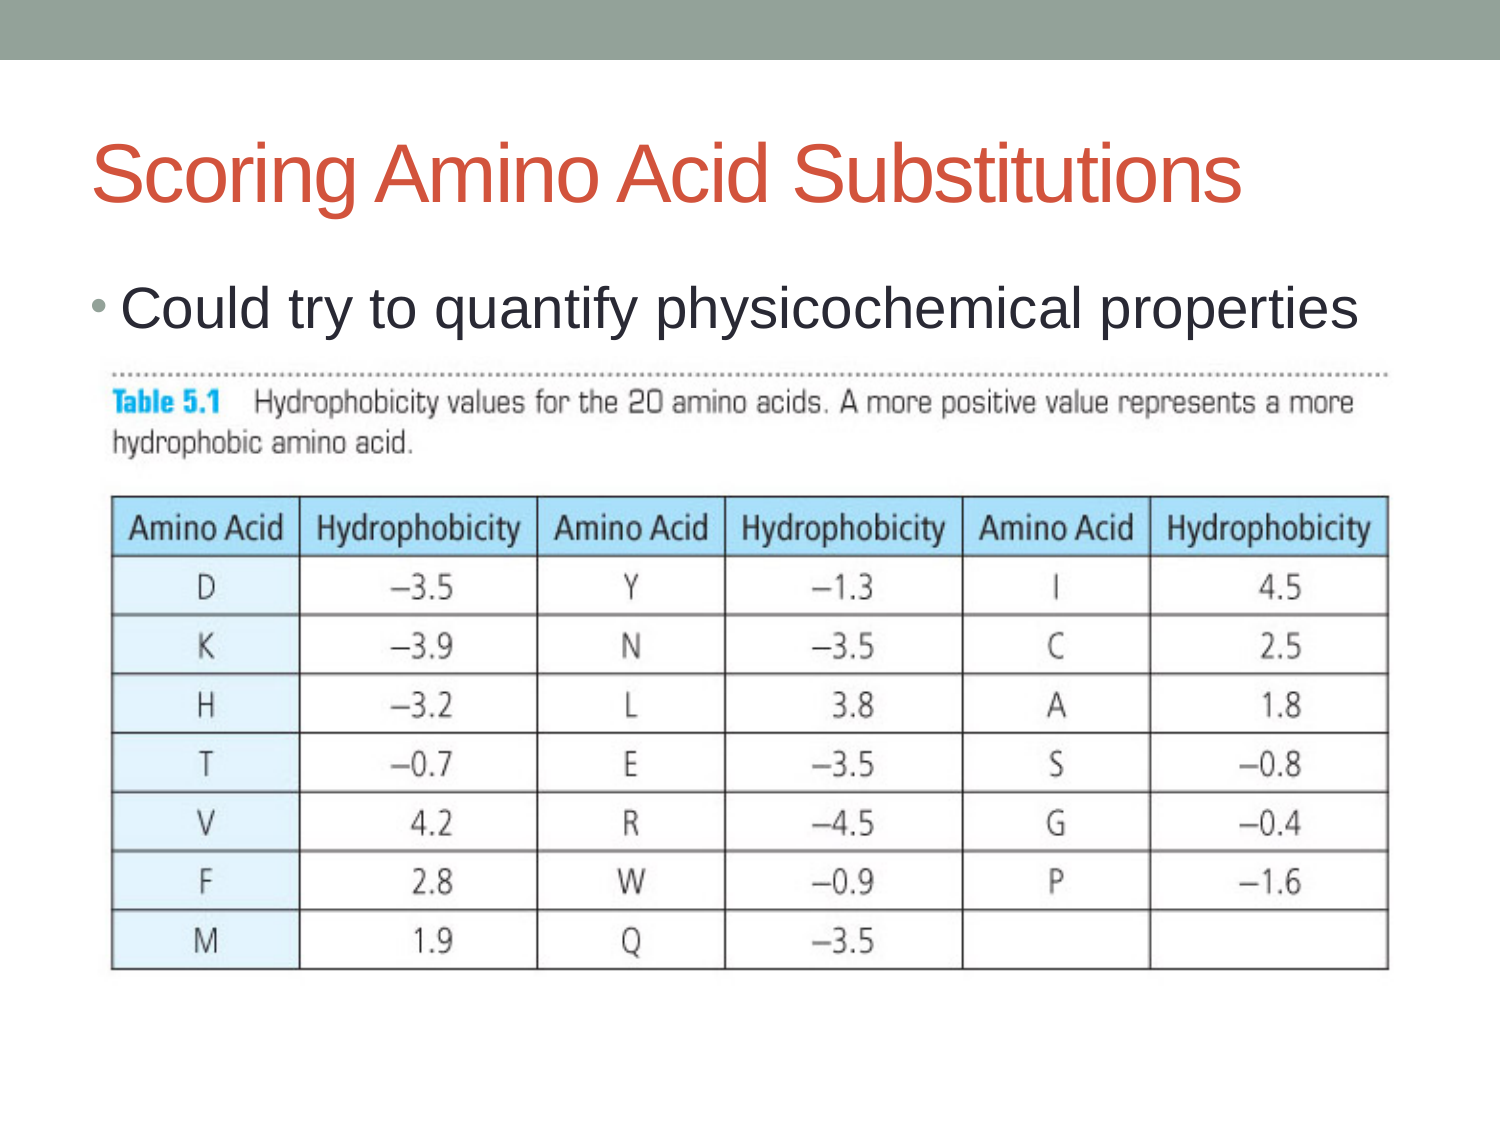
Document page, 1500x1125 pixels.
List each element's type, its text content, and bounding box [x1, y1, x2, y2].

title Scoring Amino Acid Substitutions [75, 87, 1425, 250]
picture [75, 356, 1424, 1005]
list Could try to quantify physicochemical properties [75, 262, 1425, 1063]
